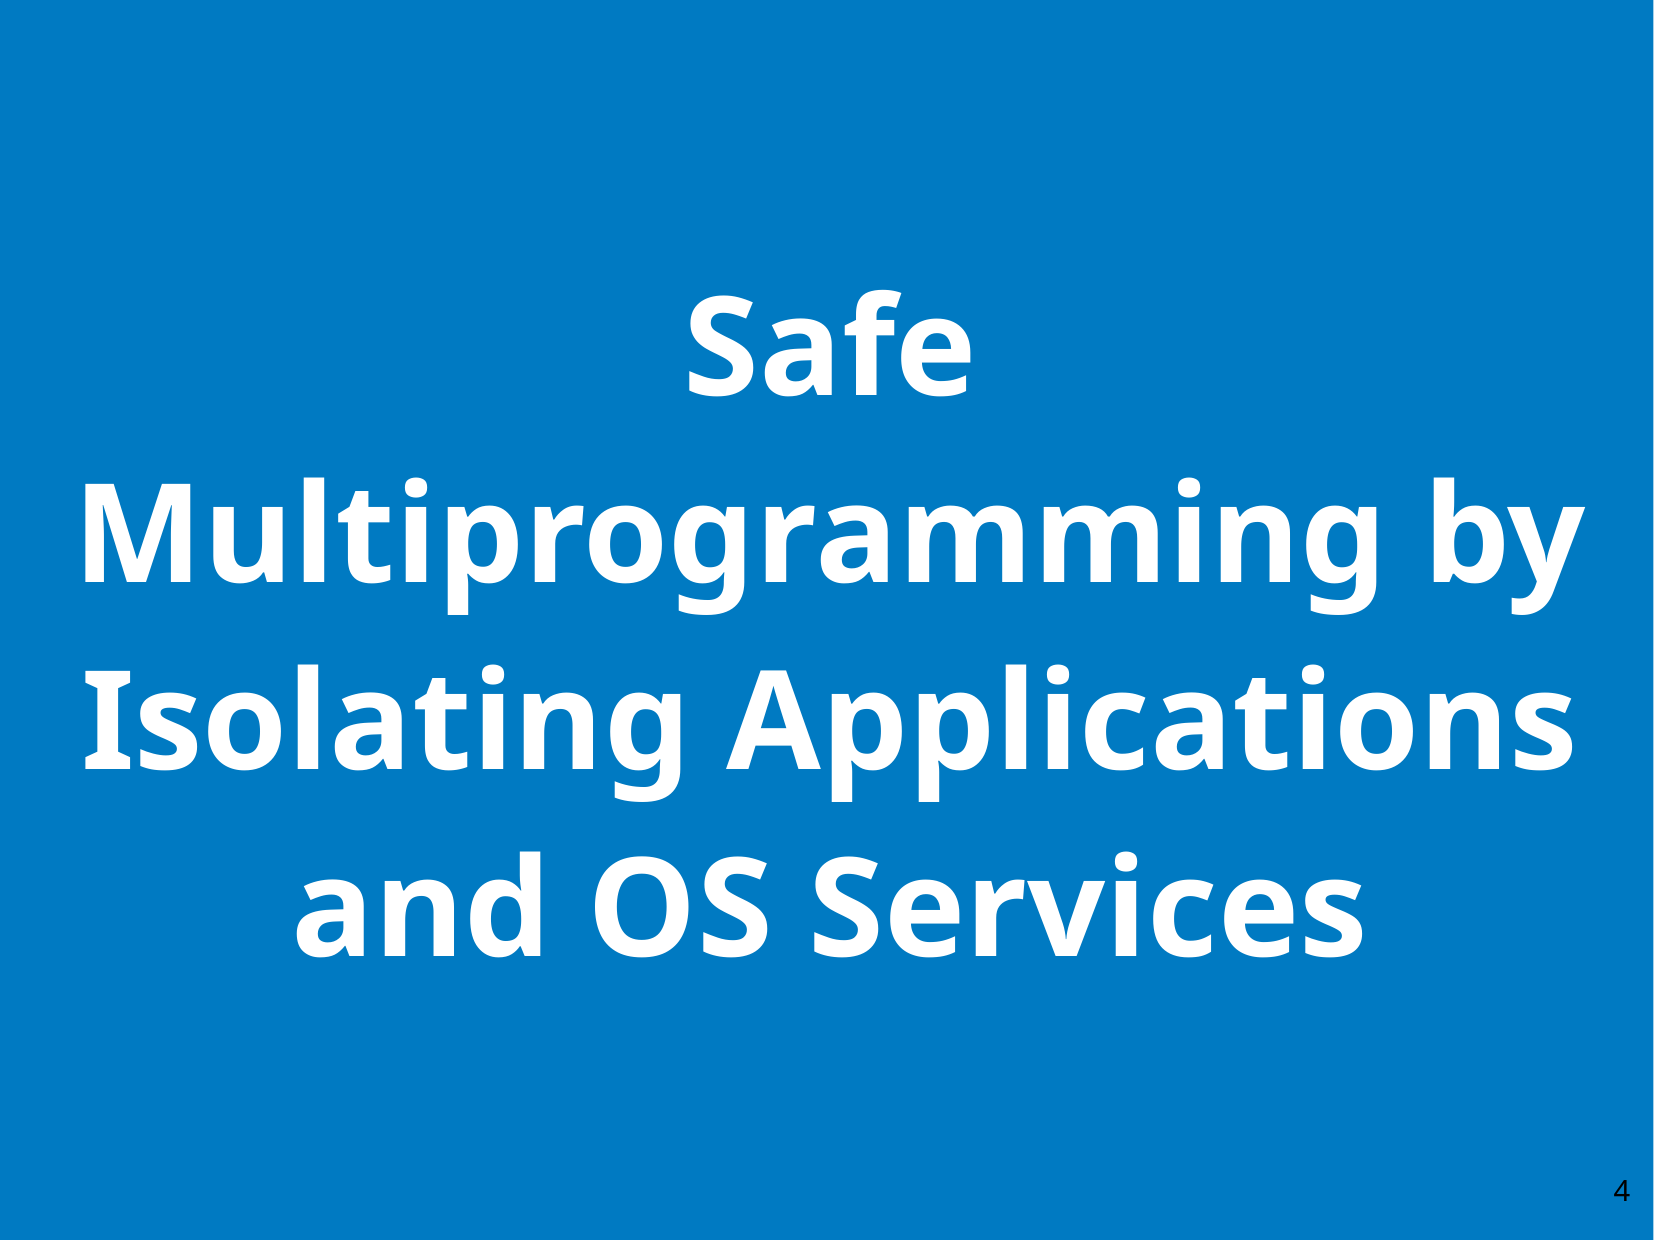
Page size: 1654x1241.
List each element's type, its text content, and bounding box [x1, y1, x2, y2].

text_box Safe Multiprogramming by Isolating Applications and OS Services [28, 0, 1632, 1241]
